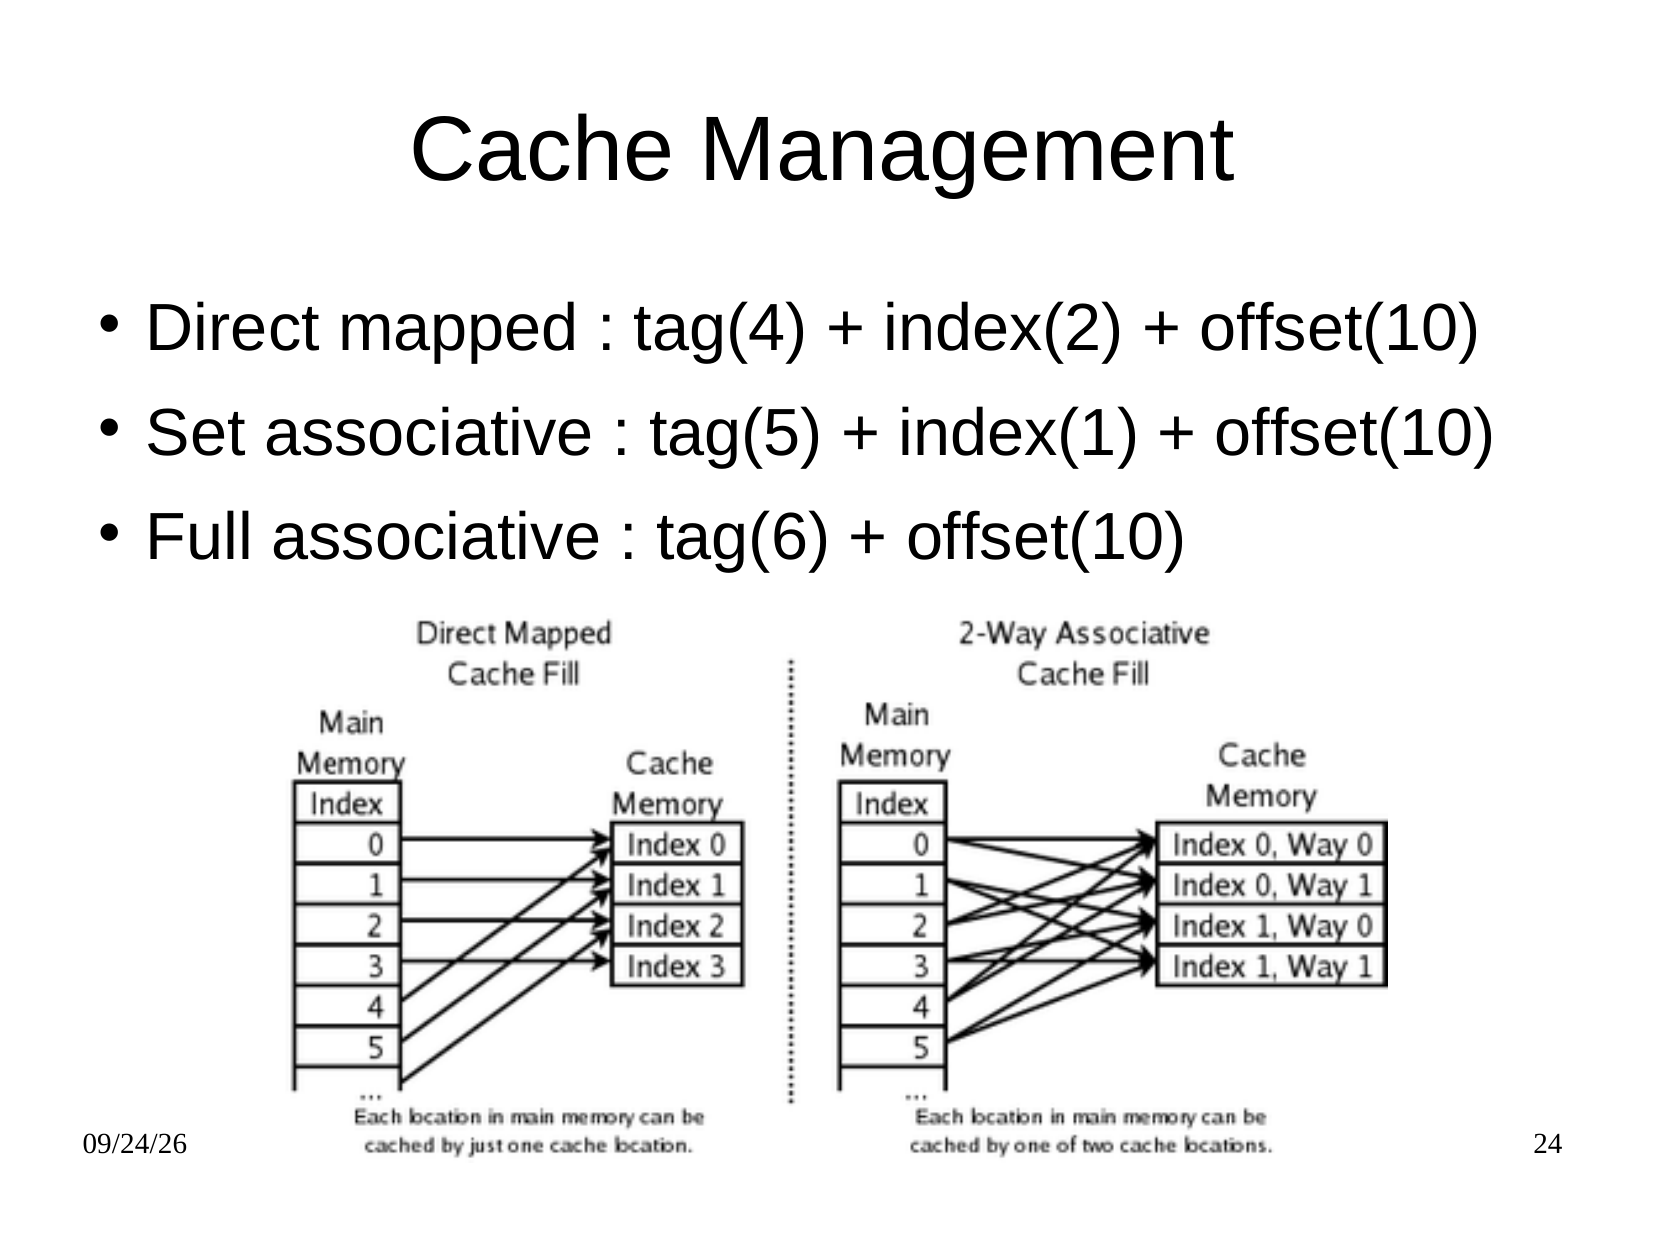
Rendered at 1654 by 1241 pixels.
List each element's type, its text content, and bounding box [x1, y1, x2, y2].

list Direct mapped : tag(4) + index(2) + offset(10) Set associative : tag(5) + index(1) + offset(10) Full associative : tag(6) + offset(10) [82, 290, 1563, 1087]
title Cache Management [82, 56, 1563, 242]
picture [277, 612, 1388, 1163]
